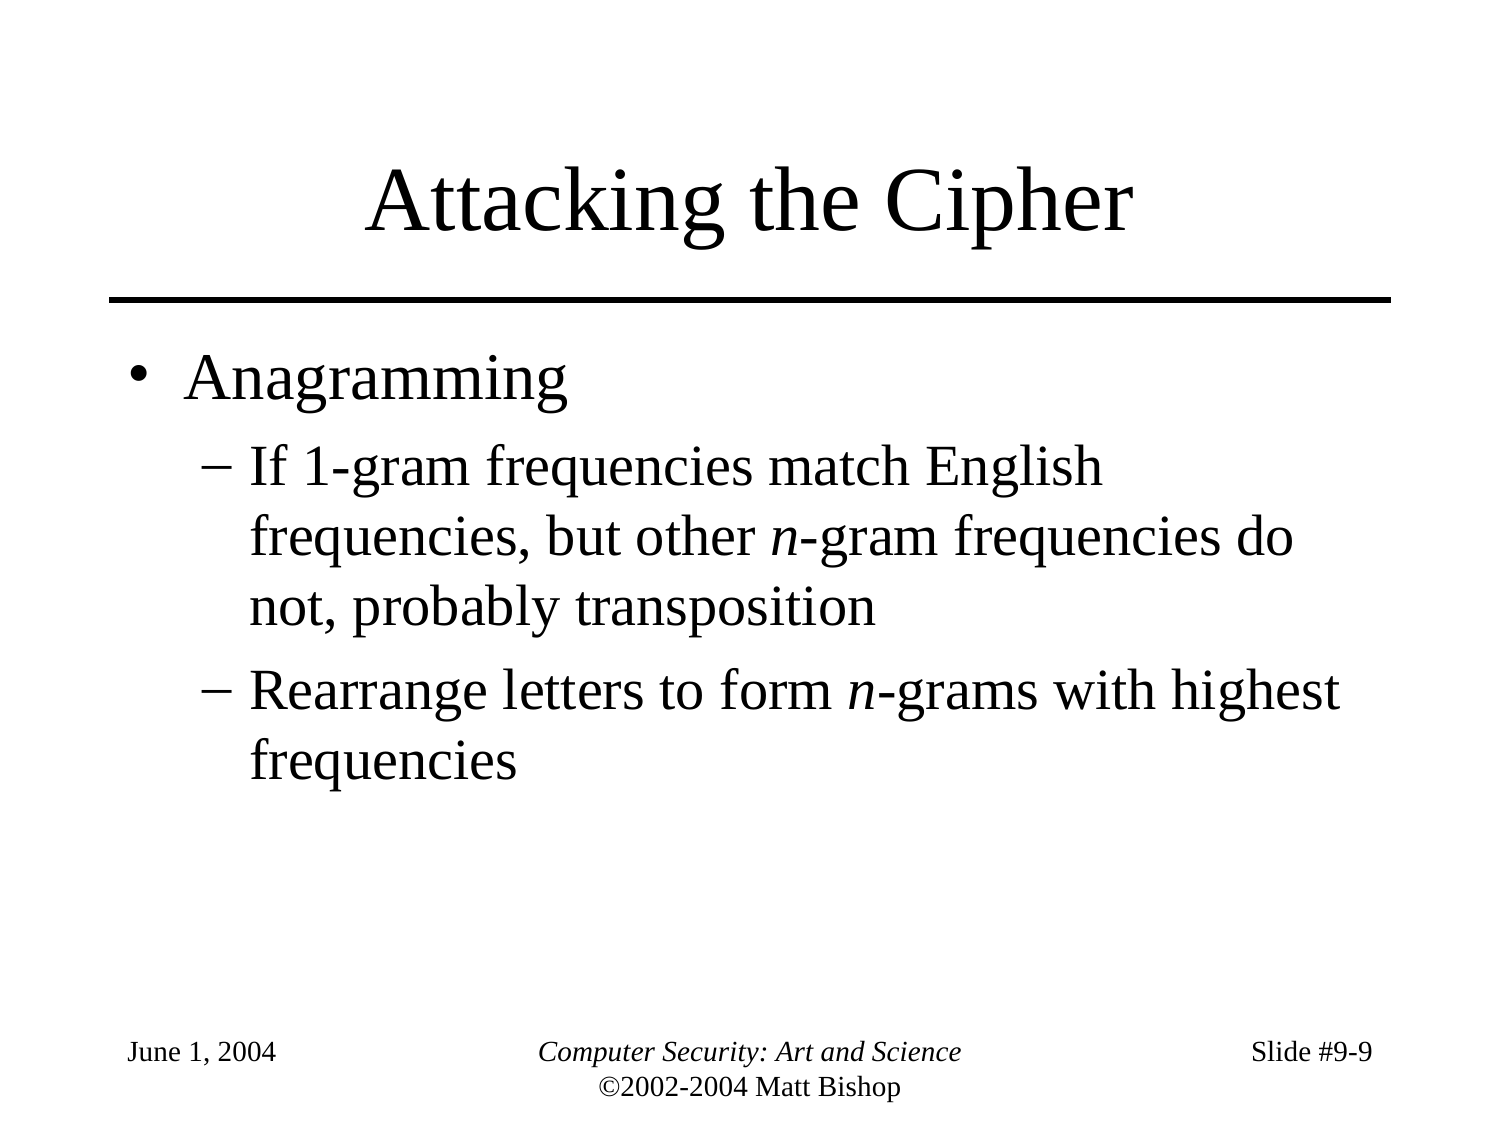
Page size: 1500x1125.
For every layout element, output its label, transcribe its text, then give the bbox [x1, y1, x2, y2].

list Anagramming If 1-gram frequencies match English frequencies, but other n-gram frequencies do not, probably transposition Rearrange letters to form n-grams with highest frequencies [112, 324, 1388, 1000]
title Attacking the Cipher [112, 99, 1388, 288]
